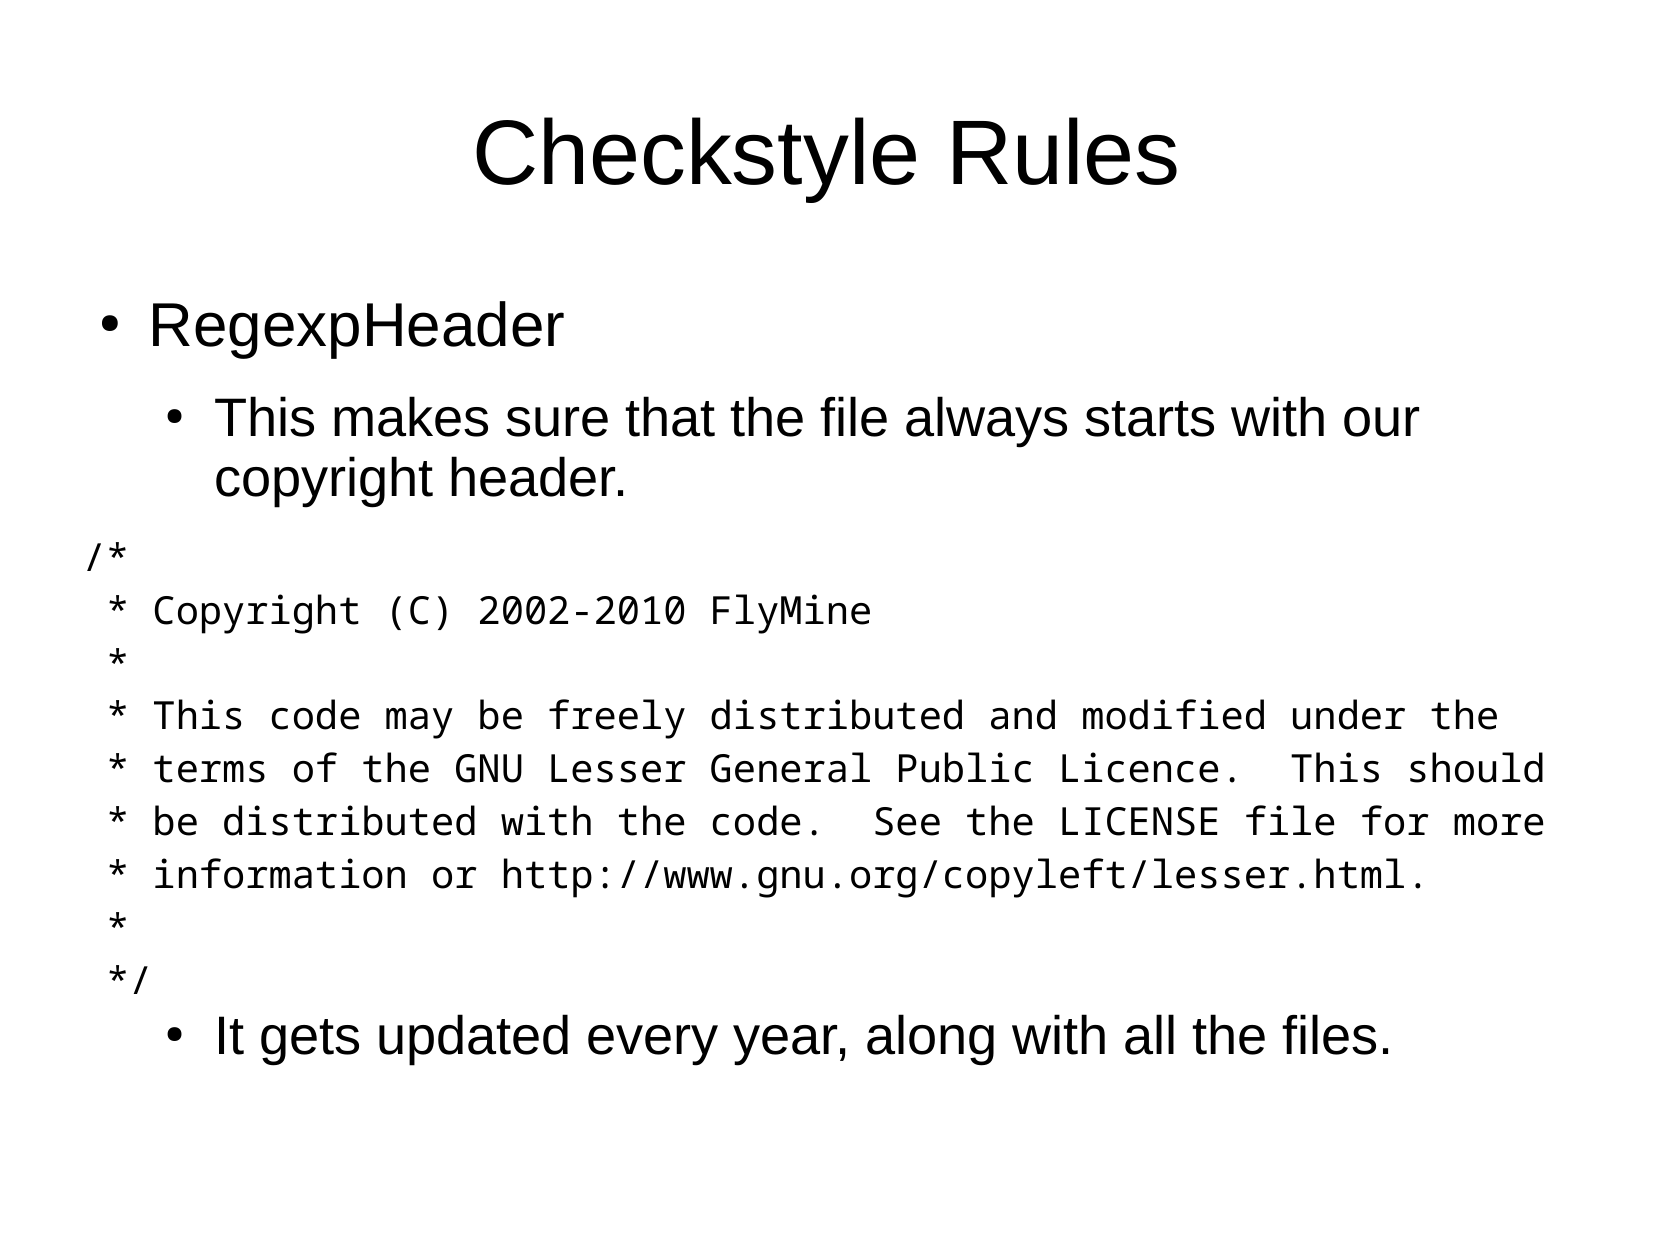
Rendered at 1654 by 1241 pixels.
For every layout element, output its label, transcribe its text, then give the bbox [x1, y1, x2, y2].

title Checkstyle Rules [82, 56, 1571, 250]
list RegexpHeader This makes sure that the file always starts with our copyright header. /* * Copyright (C) 2002-2010 FlyMine * * This code may be freely distributed and modified under the * terms of the GNU Lesser General Public Licence. This should * be distributed with the code. See the LICENSE file for more * information or http://www.gnu.org/copyleft/lesser.html. * */ It gets updated every year, along with all the files. [82, 290, 1571, 1152]
